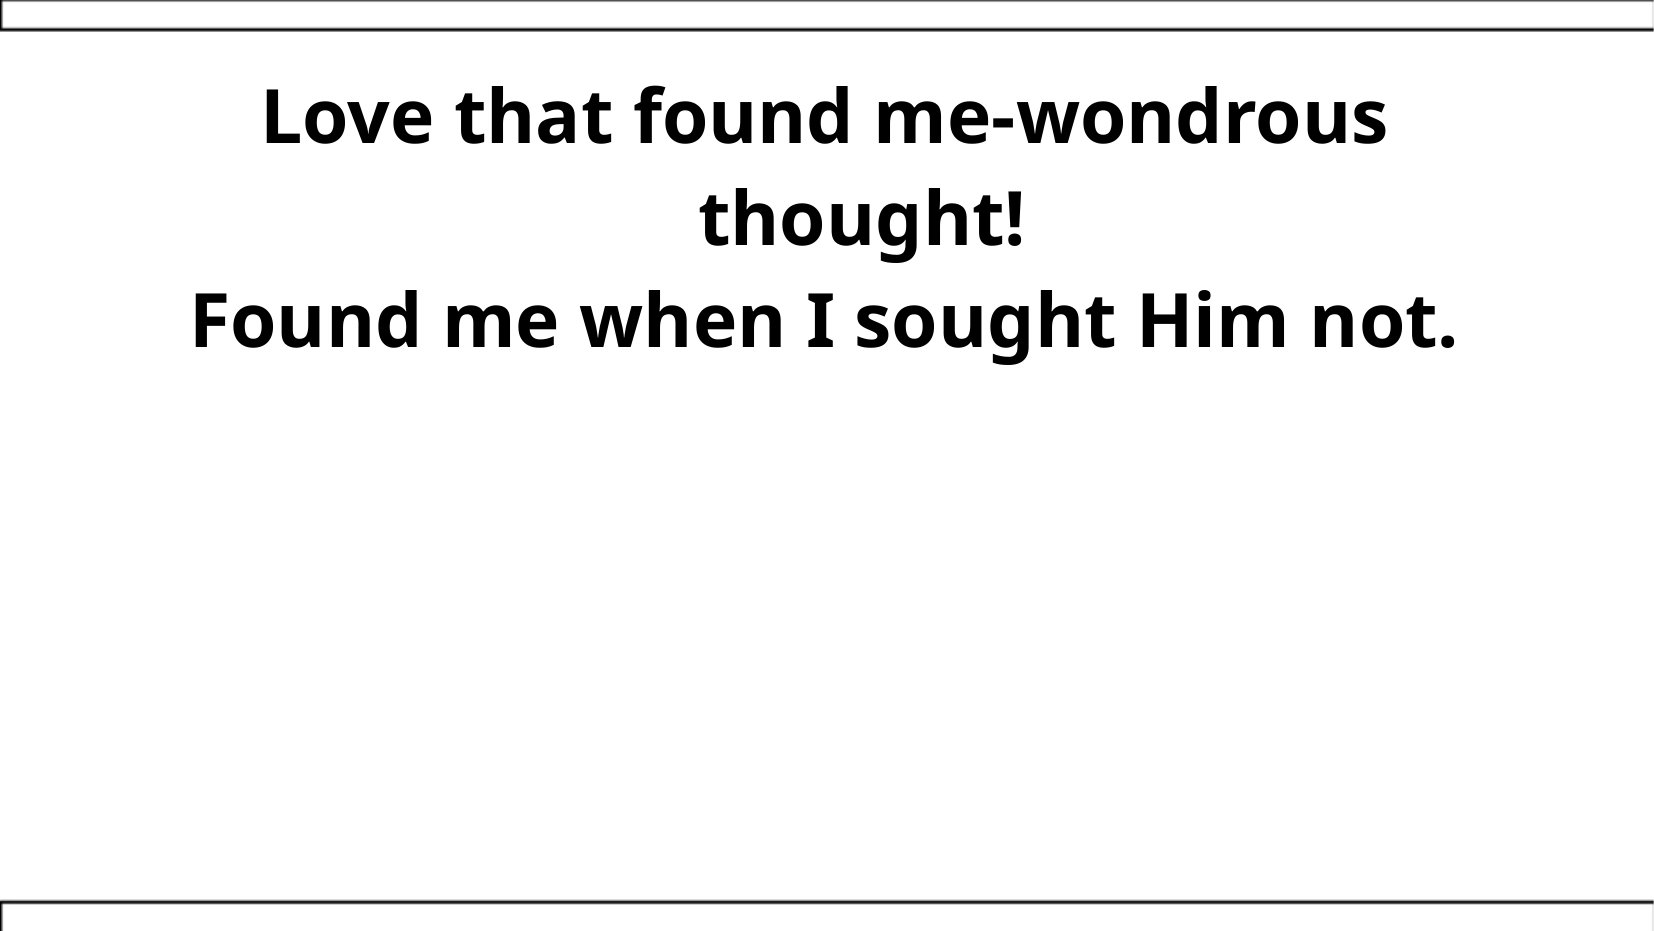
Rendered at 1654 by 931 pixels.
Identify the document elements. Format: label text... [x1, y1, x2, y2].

picture [0, 0, 1654, 931]
text_box Love that found me-wondrous thought! Found me when I sought Him not. [90, 55, 1561, 271]
